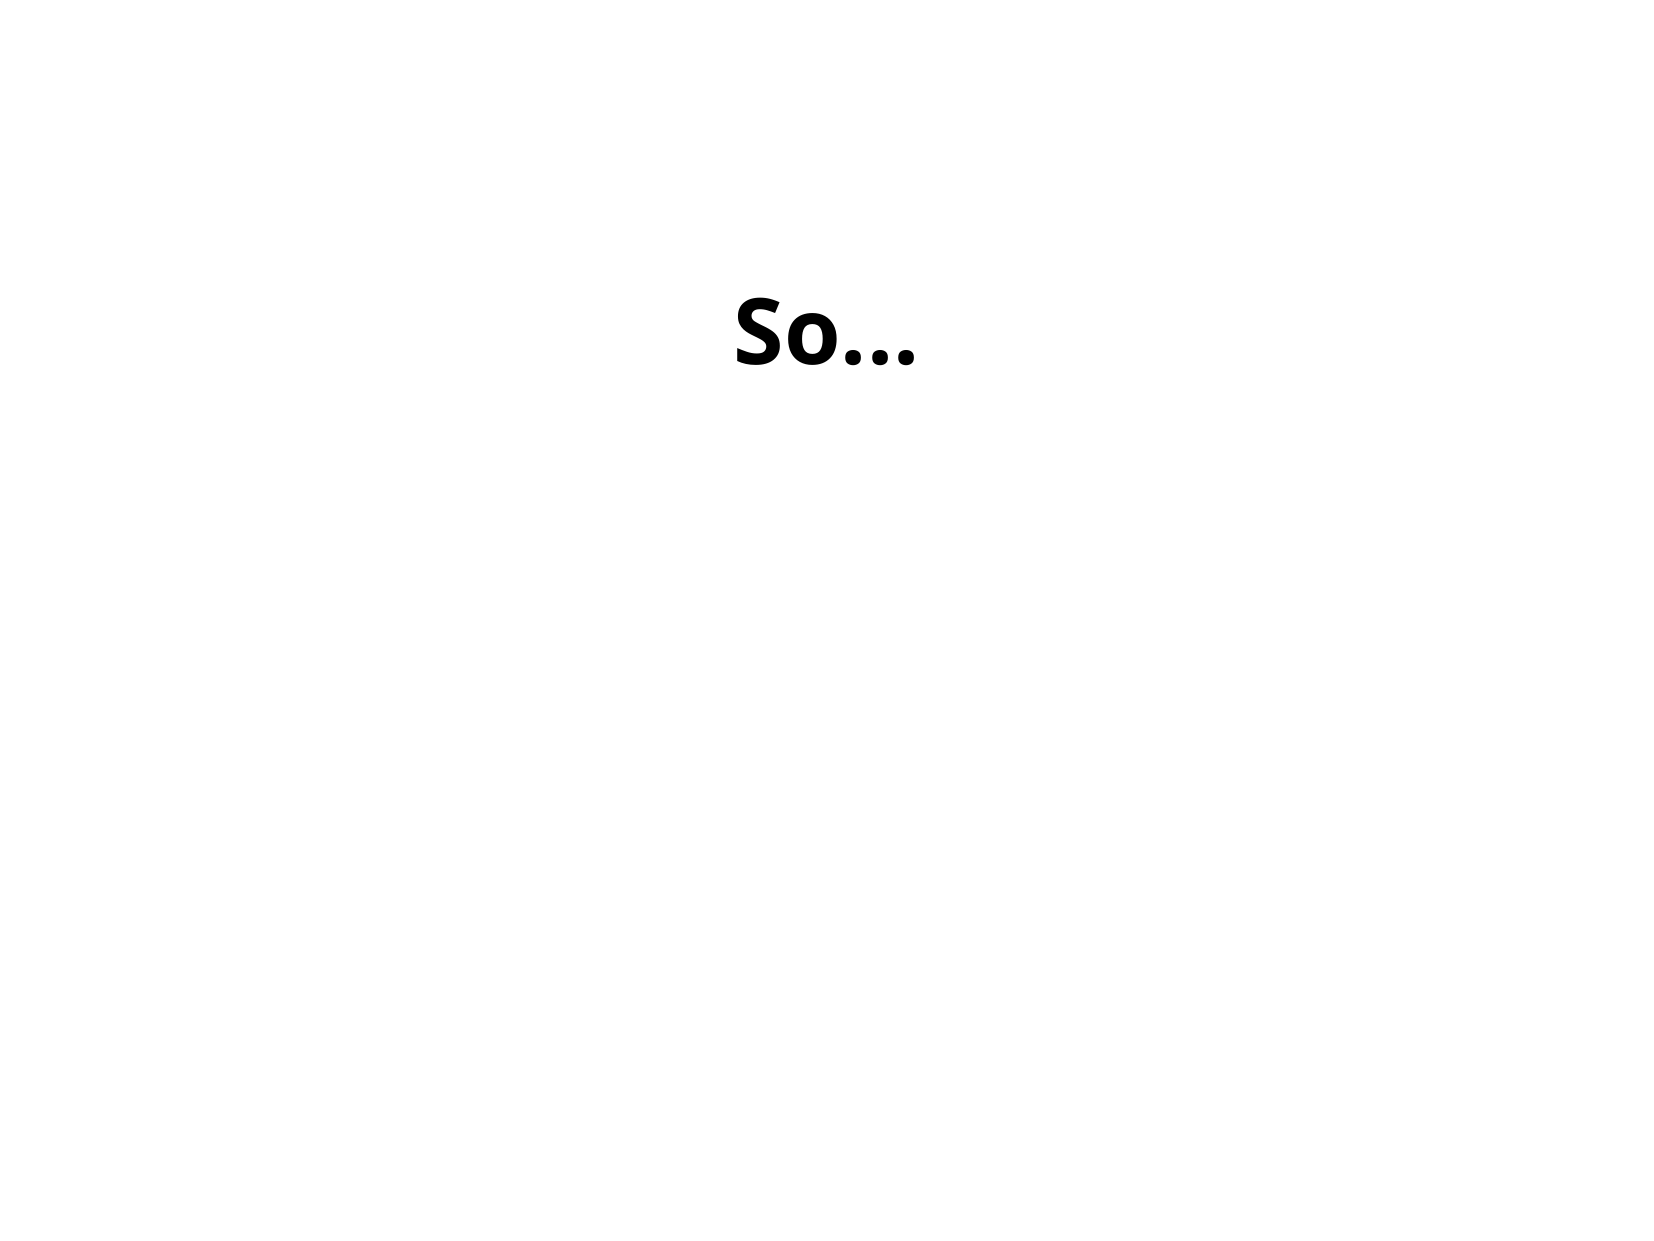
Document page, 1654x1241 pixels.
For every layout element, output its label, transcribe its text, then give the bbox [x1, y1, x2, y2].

subtitle So... [82, 49, 1571, 1109]
